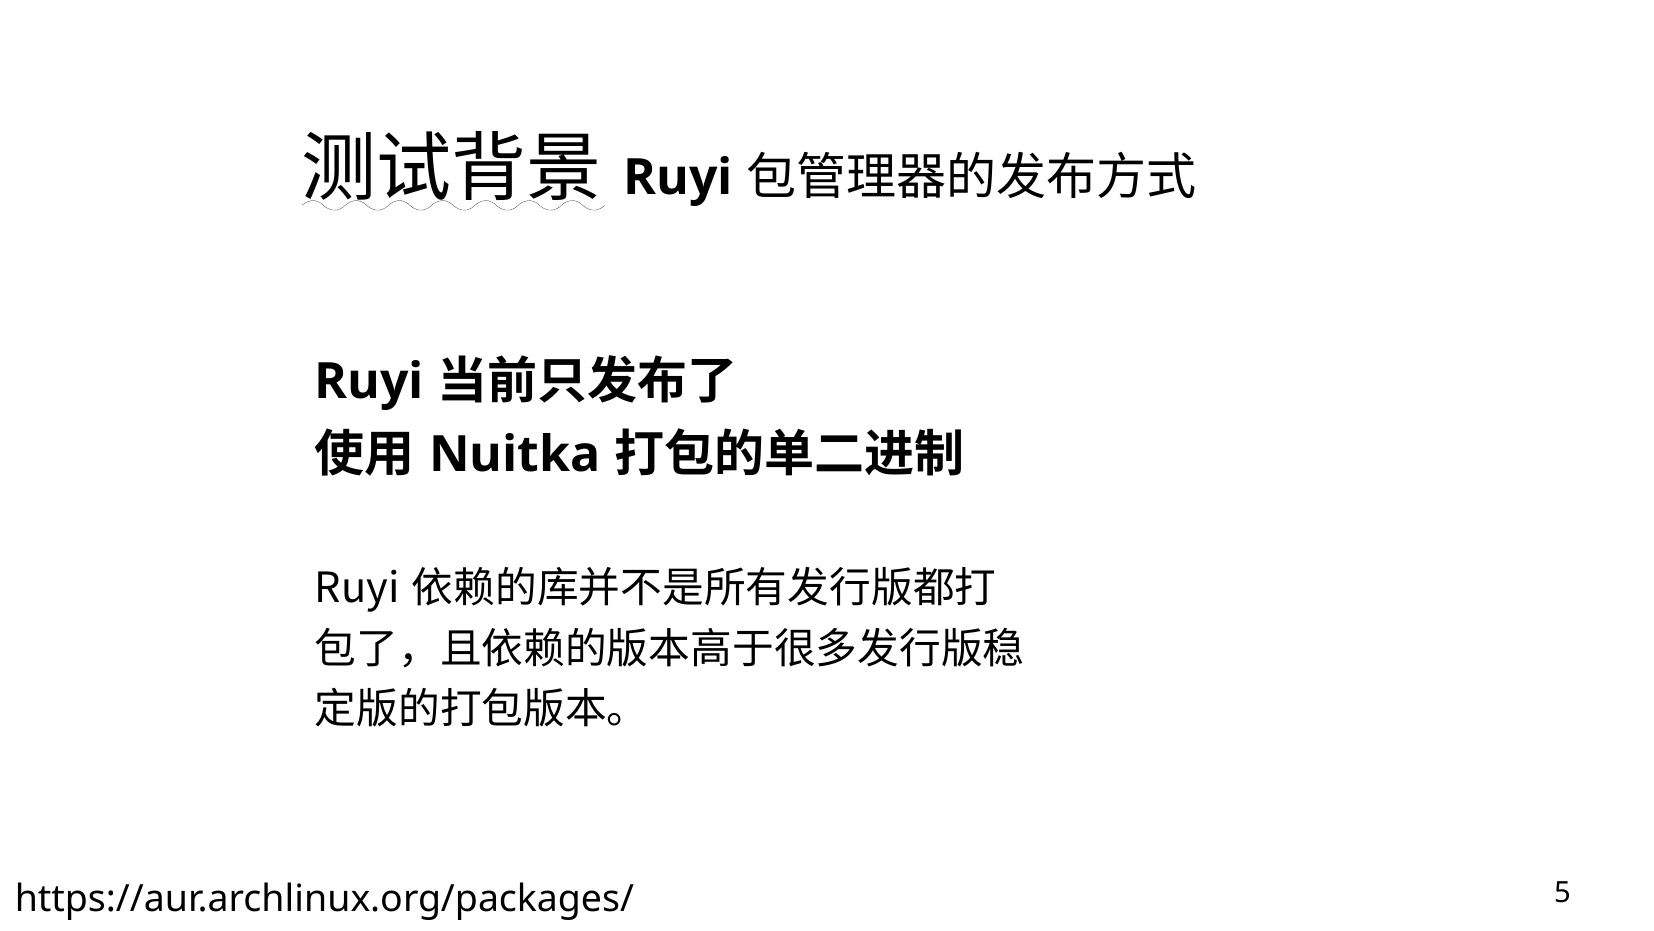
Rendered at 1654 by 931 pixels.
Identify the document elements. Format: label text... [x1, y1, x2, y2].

title 测试背景Ruyi包管理器的发布方式 [76, 76, 1654, 233]
text_box Ruyi当前只发布了 使用Nuitka打包的单二进制 Ruyi依赖的库并不是所有发行版都打包了，且依赖的版本高于很多发行版稳定版的打包版本。 [300, 333, 1051, 901]
text_box https://aur.archlinux.org/packages/ruyi [0, 864, 717, 931]
